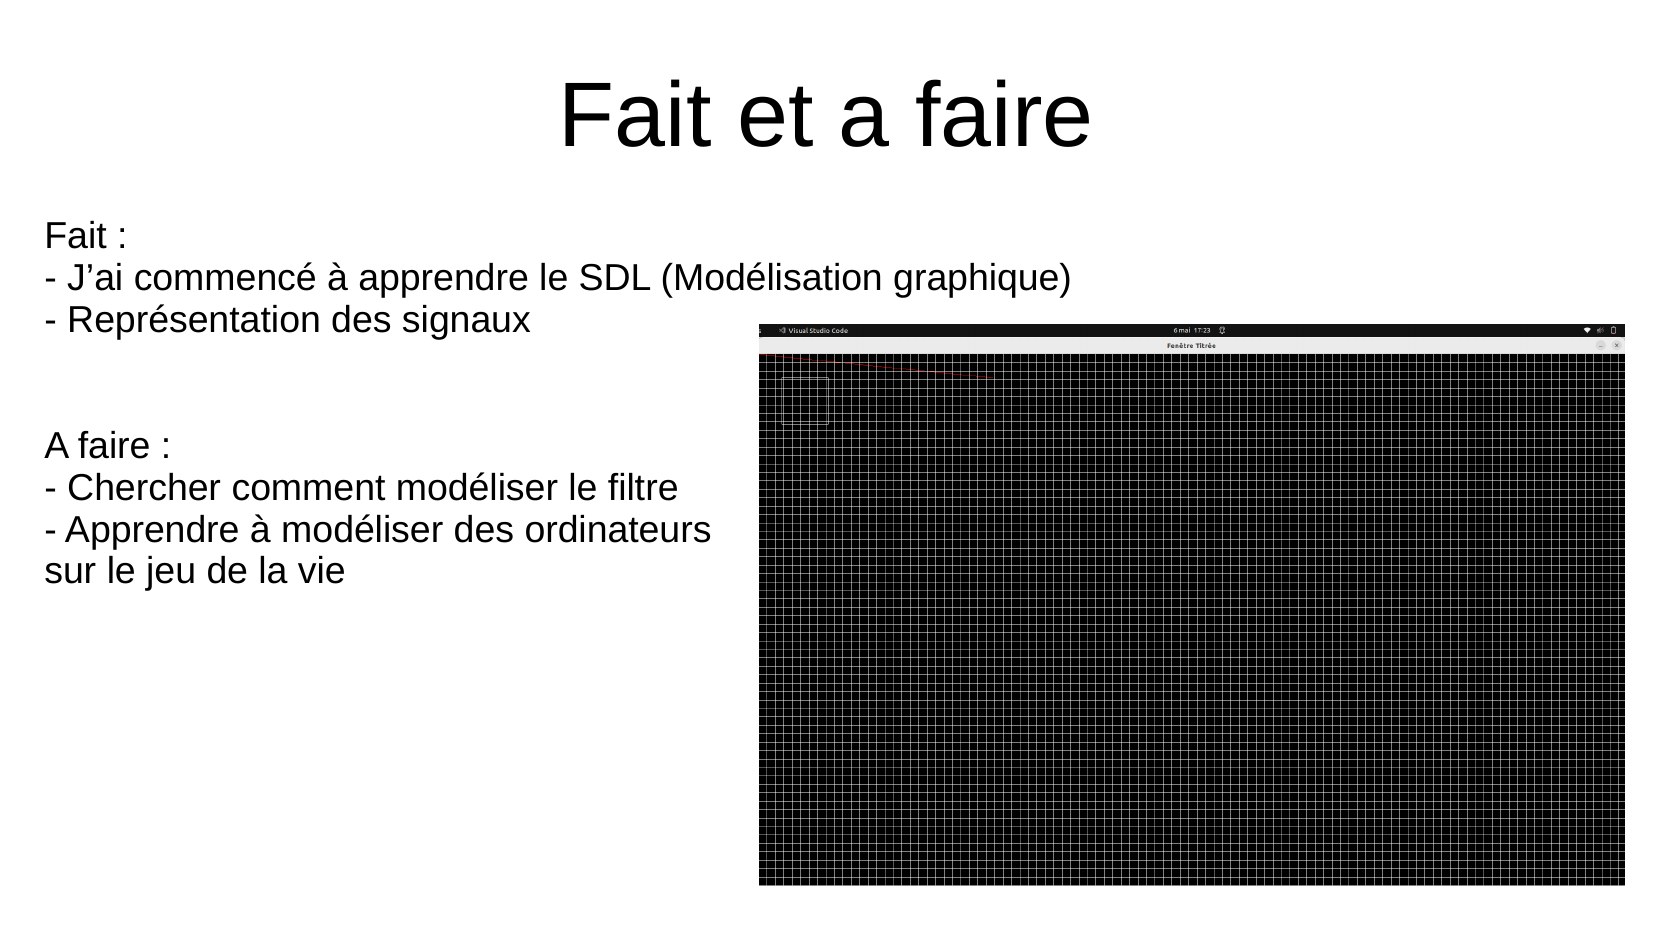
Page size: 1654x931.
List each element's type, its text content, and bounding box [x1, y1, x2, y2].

picture [759, 324, 1625, 886]
title Fait et a faire [82, 37, 1571, 193]
text_box Fait : - J’ai commencé à apprendre le SDL (Modélisation graphique) - Représentation des signaux A faire : - Chercher comment modéliser le filtre - Apprendre à modéliser des ordinateurs sur le jeu de la vie [29, 206, 1093, 684]
